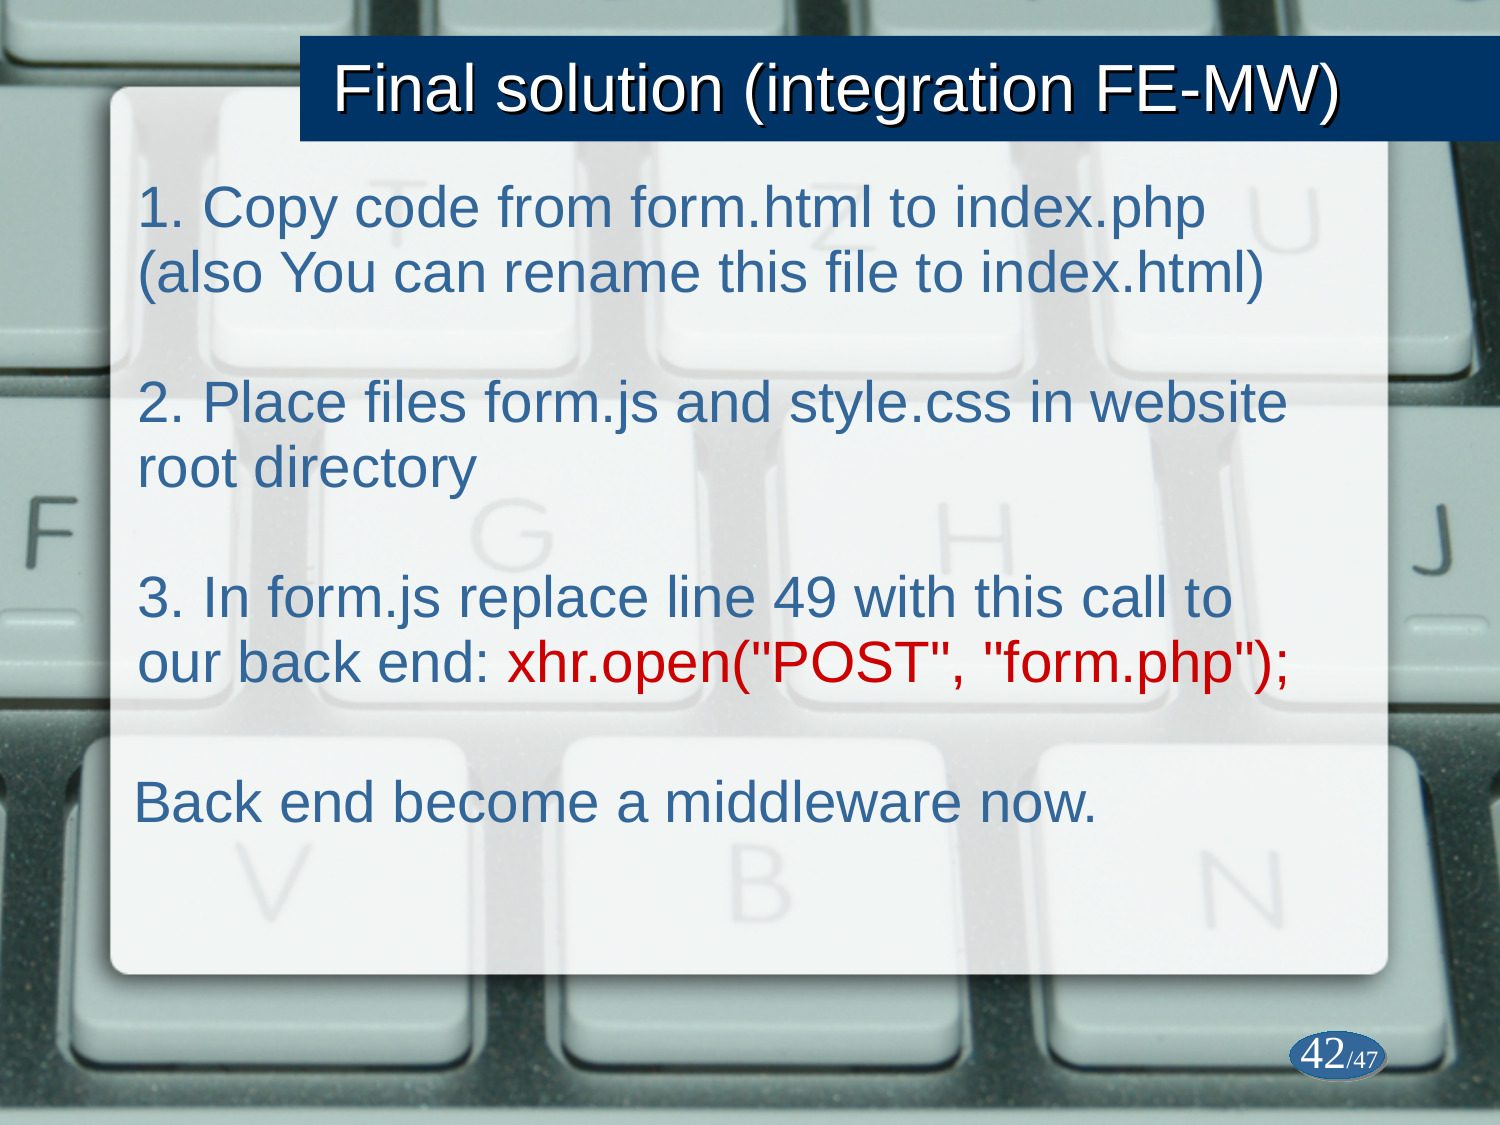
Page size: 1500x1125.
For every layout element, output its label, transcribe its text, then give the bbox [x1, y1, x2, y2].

title 1. Copy code from form.html to index.php (also You can rename this file to index.html) 2. Place files form.js and style.css in website root directory 3. In form.js replace line 49 with this call to our back end: xhr.open("POST", "form.php"); [122, 167, 1313, 835]
title Final solution (integration FE-MW) [300, 35, 1500, 142]
picture [0, 0, 1500, 1125]
text_box Back end become a middleware now. [133, 737, 1333, 868]
